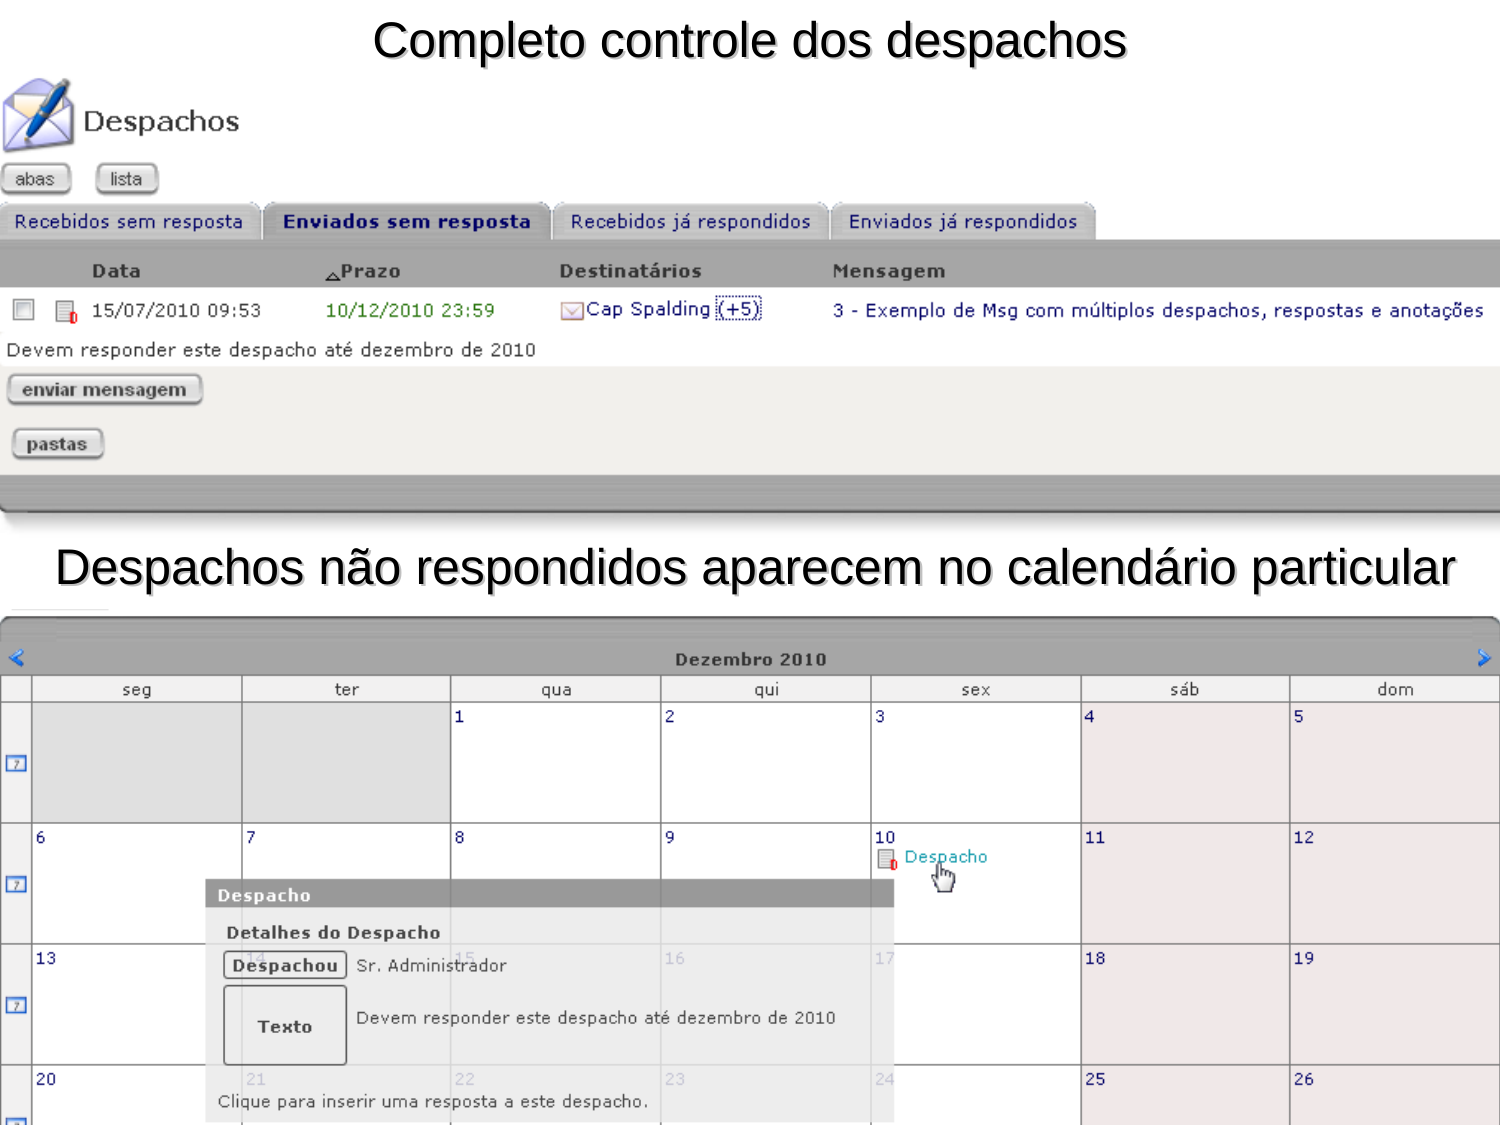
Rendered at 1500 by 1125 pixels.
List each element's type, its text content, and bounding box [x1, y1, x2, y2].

text_box Despachos não respondidos aparecem no calendário particular [5, 527, 1500, 603]
picture [0, 609, 1500, 1125]
picture [0, 72, 1500, 551]
text_box Completo controle dos despachos [0, 0, 1500, 72]
